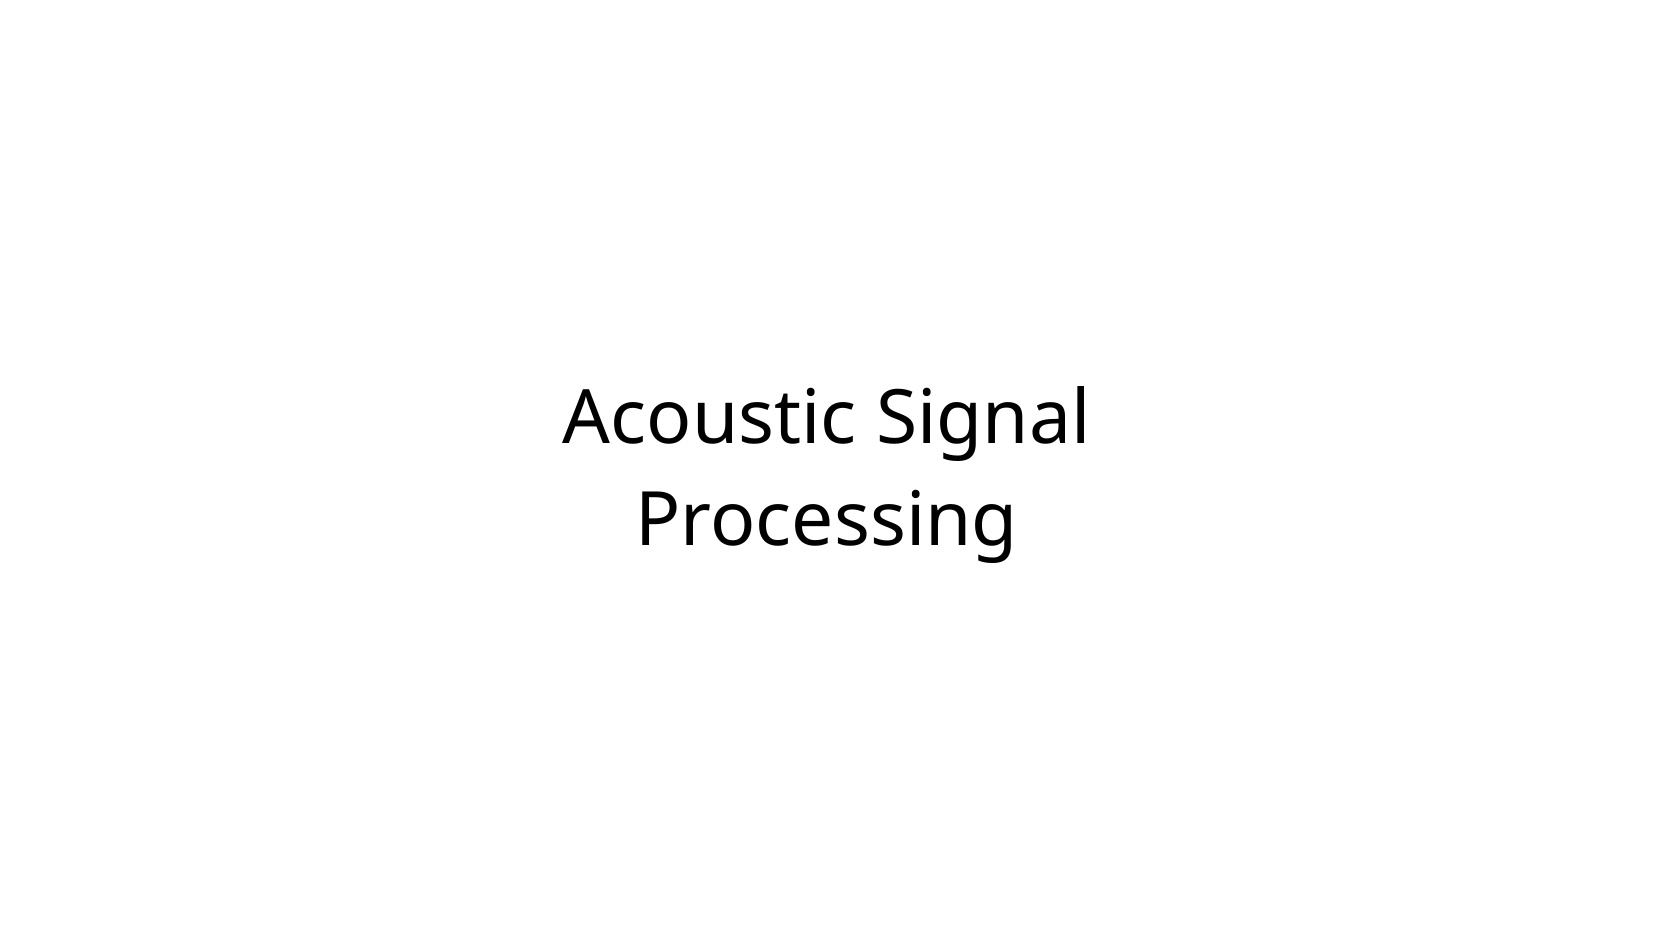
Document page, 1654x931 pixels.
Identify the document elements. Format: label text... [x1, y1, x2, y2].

text_box Acoustic Signal Processing [406, 355, 1247, 575]
